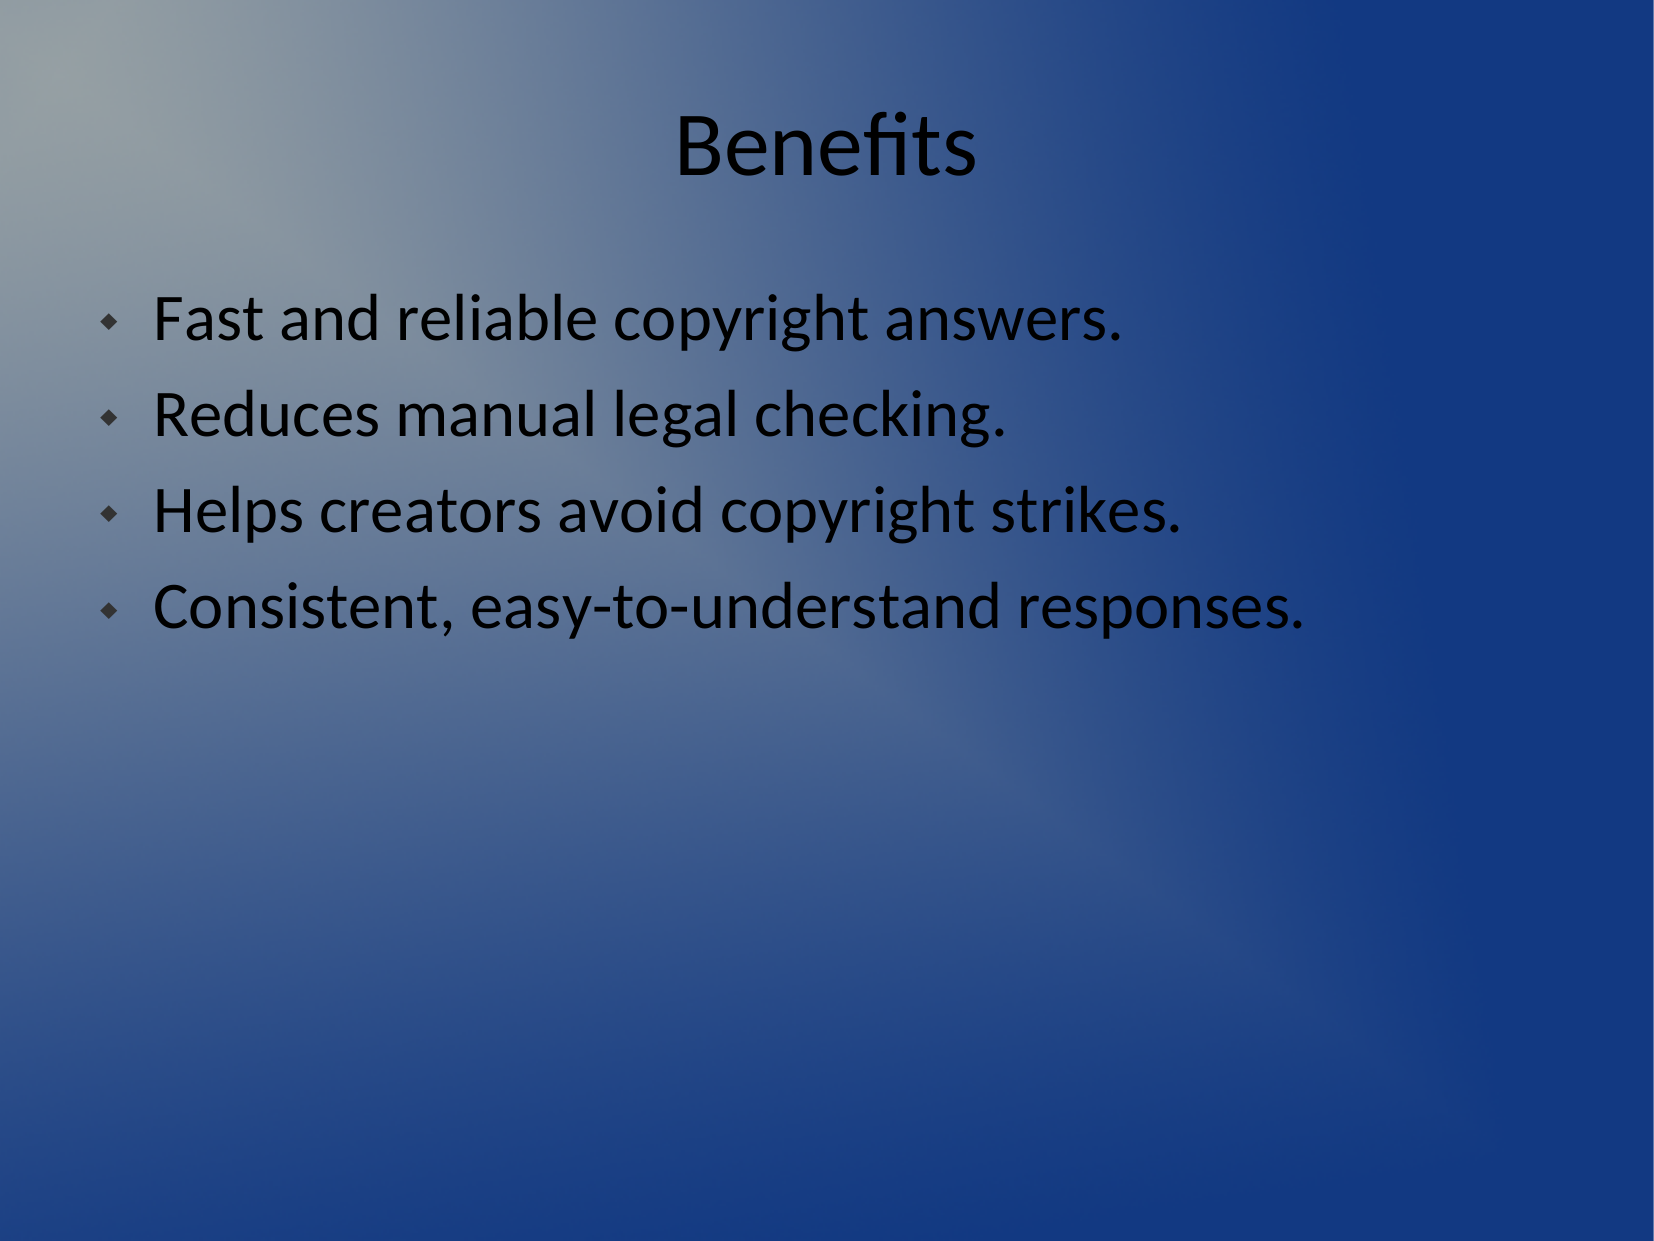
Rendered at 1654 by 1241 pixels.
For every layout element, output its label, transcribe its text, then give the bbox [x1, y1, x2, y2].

picture [0, 0, 1654, 1241]
title Benefits [82, 49, 1571, 257]
list Fast and reliable copyright answers. Reduces manual legal checking. Helps creators avoid copyright strikes. Consistent, easy-to-understand responses. [82, 290, 1571, 1109]
